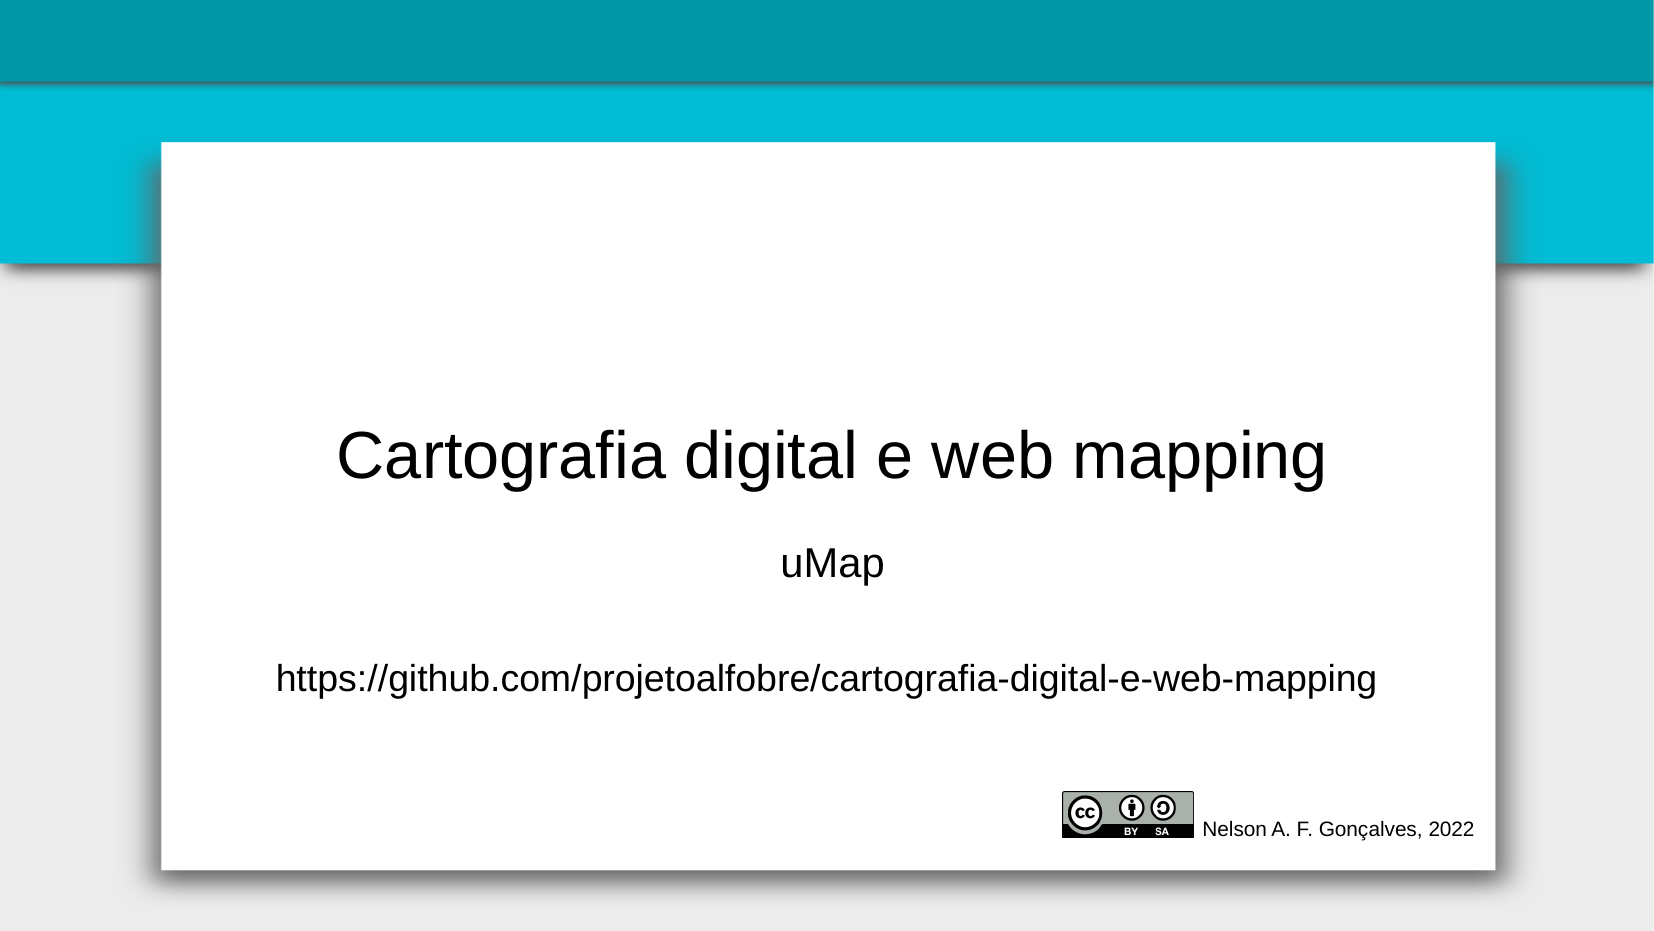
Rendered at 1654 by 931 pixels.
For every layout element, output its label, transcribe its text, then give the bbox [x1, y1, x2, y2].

picture [0, 0, 1654, 931]
text_box https://github.com/projetoalfobre/cartografia-digital-e-web-mapping [261, 649, 1393, 707]
text_box Nelson A. F. Gonçalves, 2022 [968, 791, 1490, 849]
subtitle Cartografia digital e web mapping uMap [200, 177, 1465, 827]
